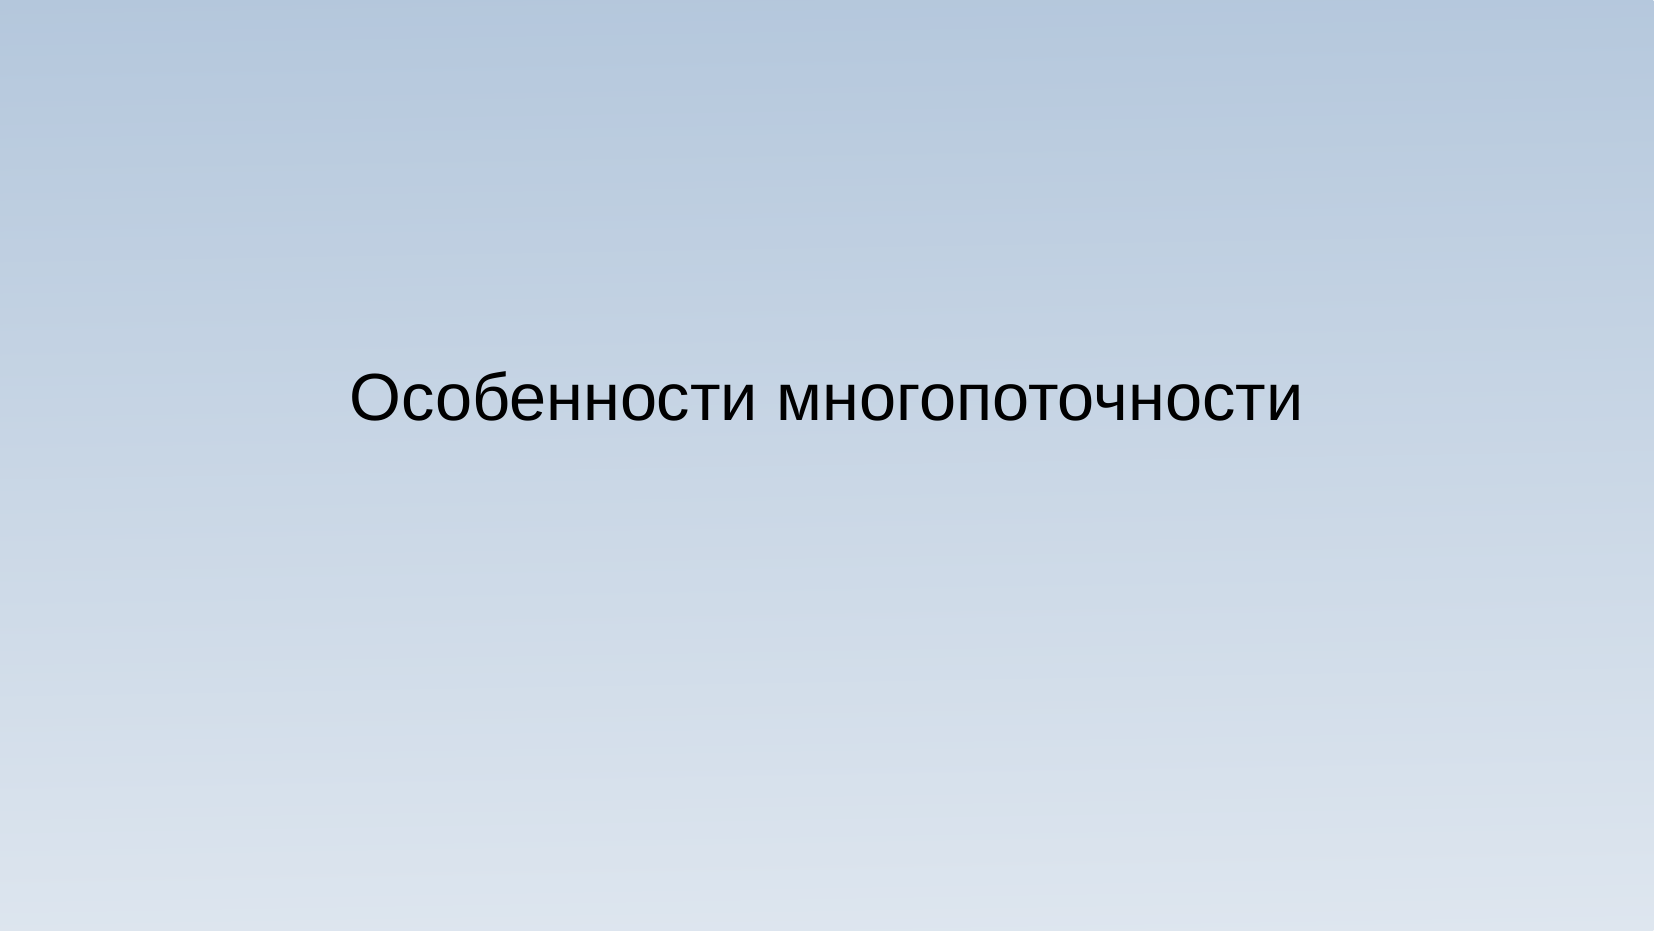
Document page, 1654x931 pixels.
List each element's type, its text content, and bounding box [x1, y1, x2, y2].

subtitle Особенности многопоточности [82, 37, 1571, 757]
